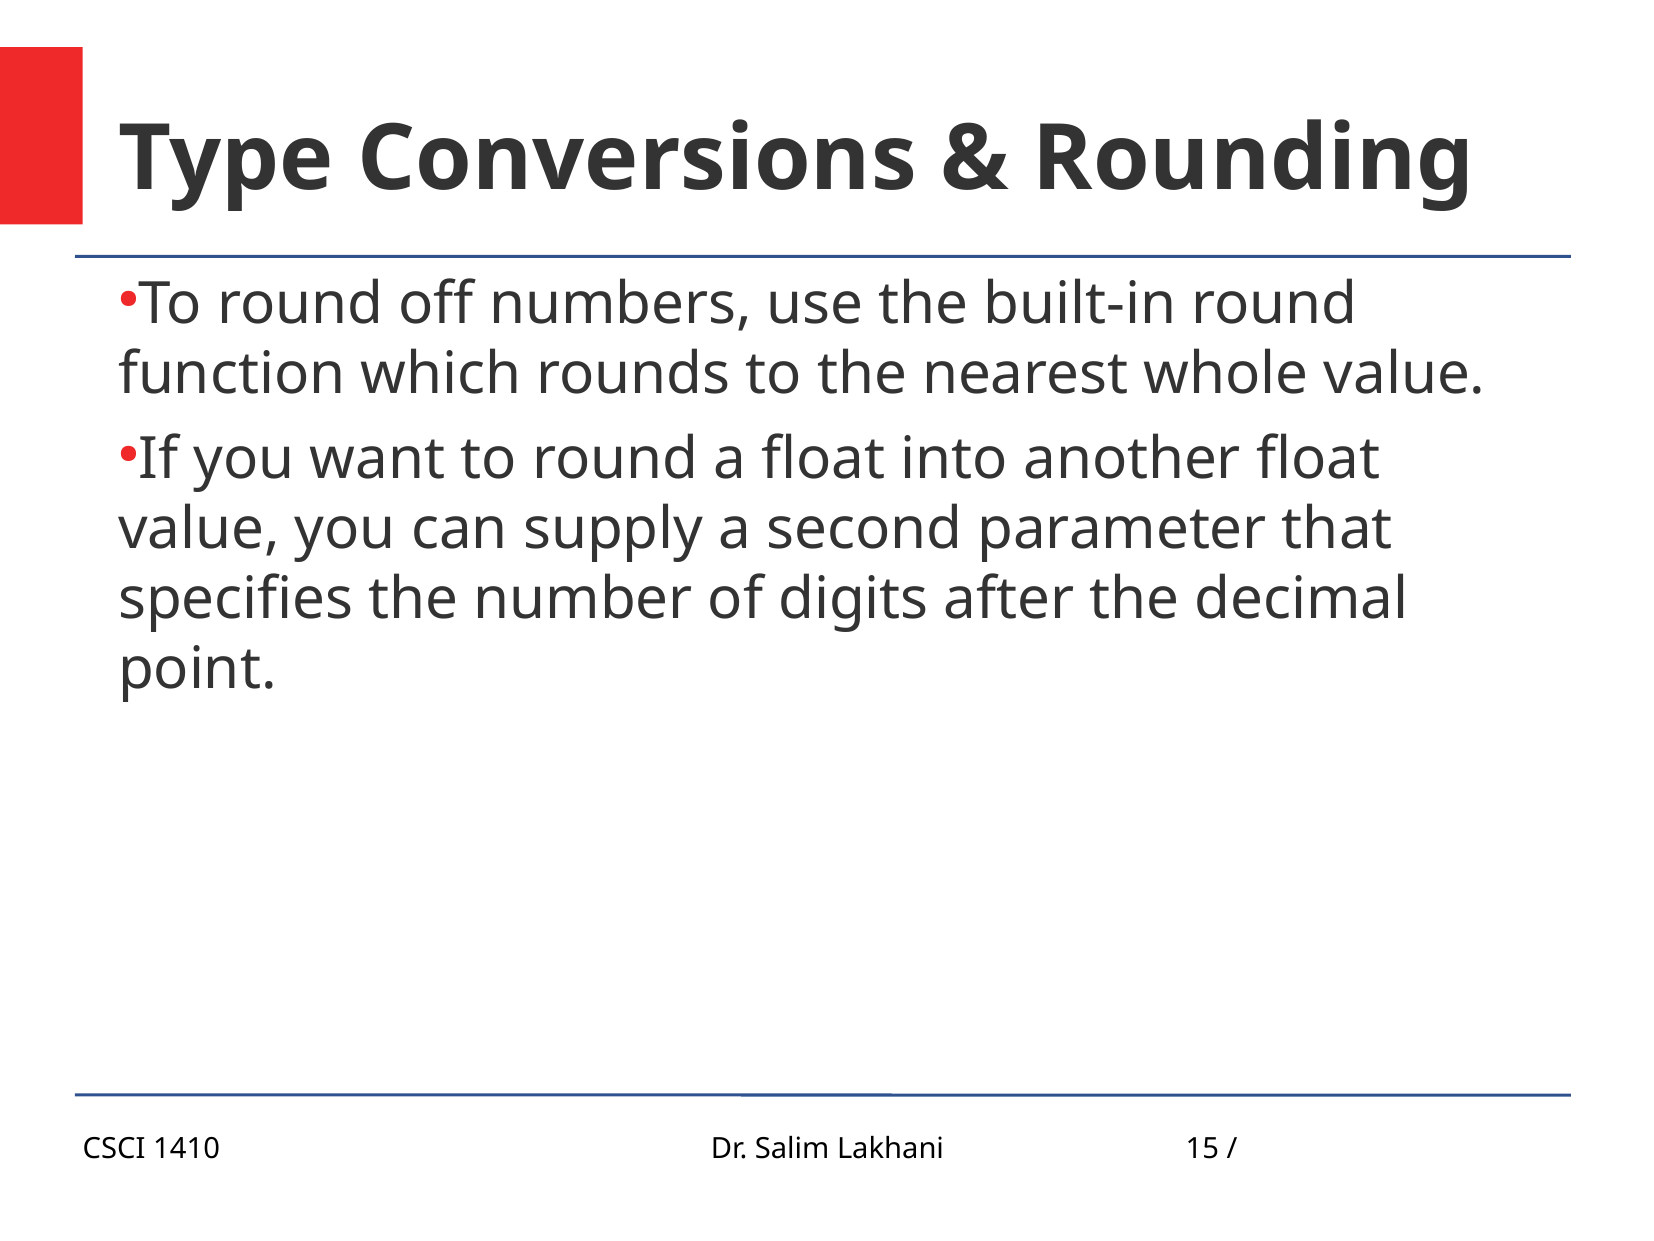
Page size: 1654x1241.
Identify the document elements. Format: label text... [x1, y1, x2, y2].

title Type Conversions & Rounding [118, 49, 1571, 257]
text_box CSCI 1410 [82, 1129, 468, 1216]
text_box Dr. Salim Lakhani [565, 1129, 1090, 1216]
list To round off numbers, use the built-in round function which rounds to the nearest whole value. If you want to round a float into another float value, you can supply a second parameter that specifies the number of digits after the decimal point. [118, 265, 1536, 1081]
text_box / [1185, 1129, 1571, 1216]
